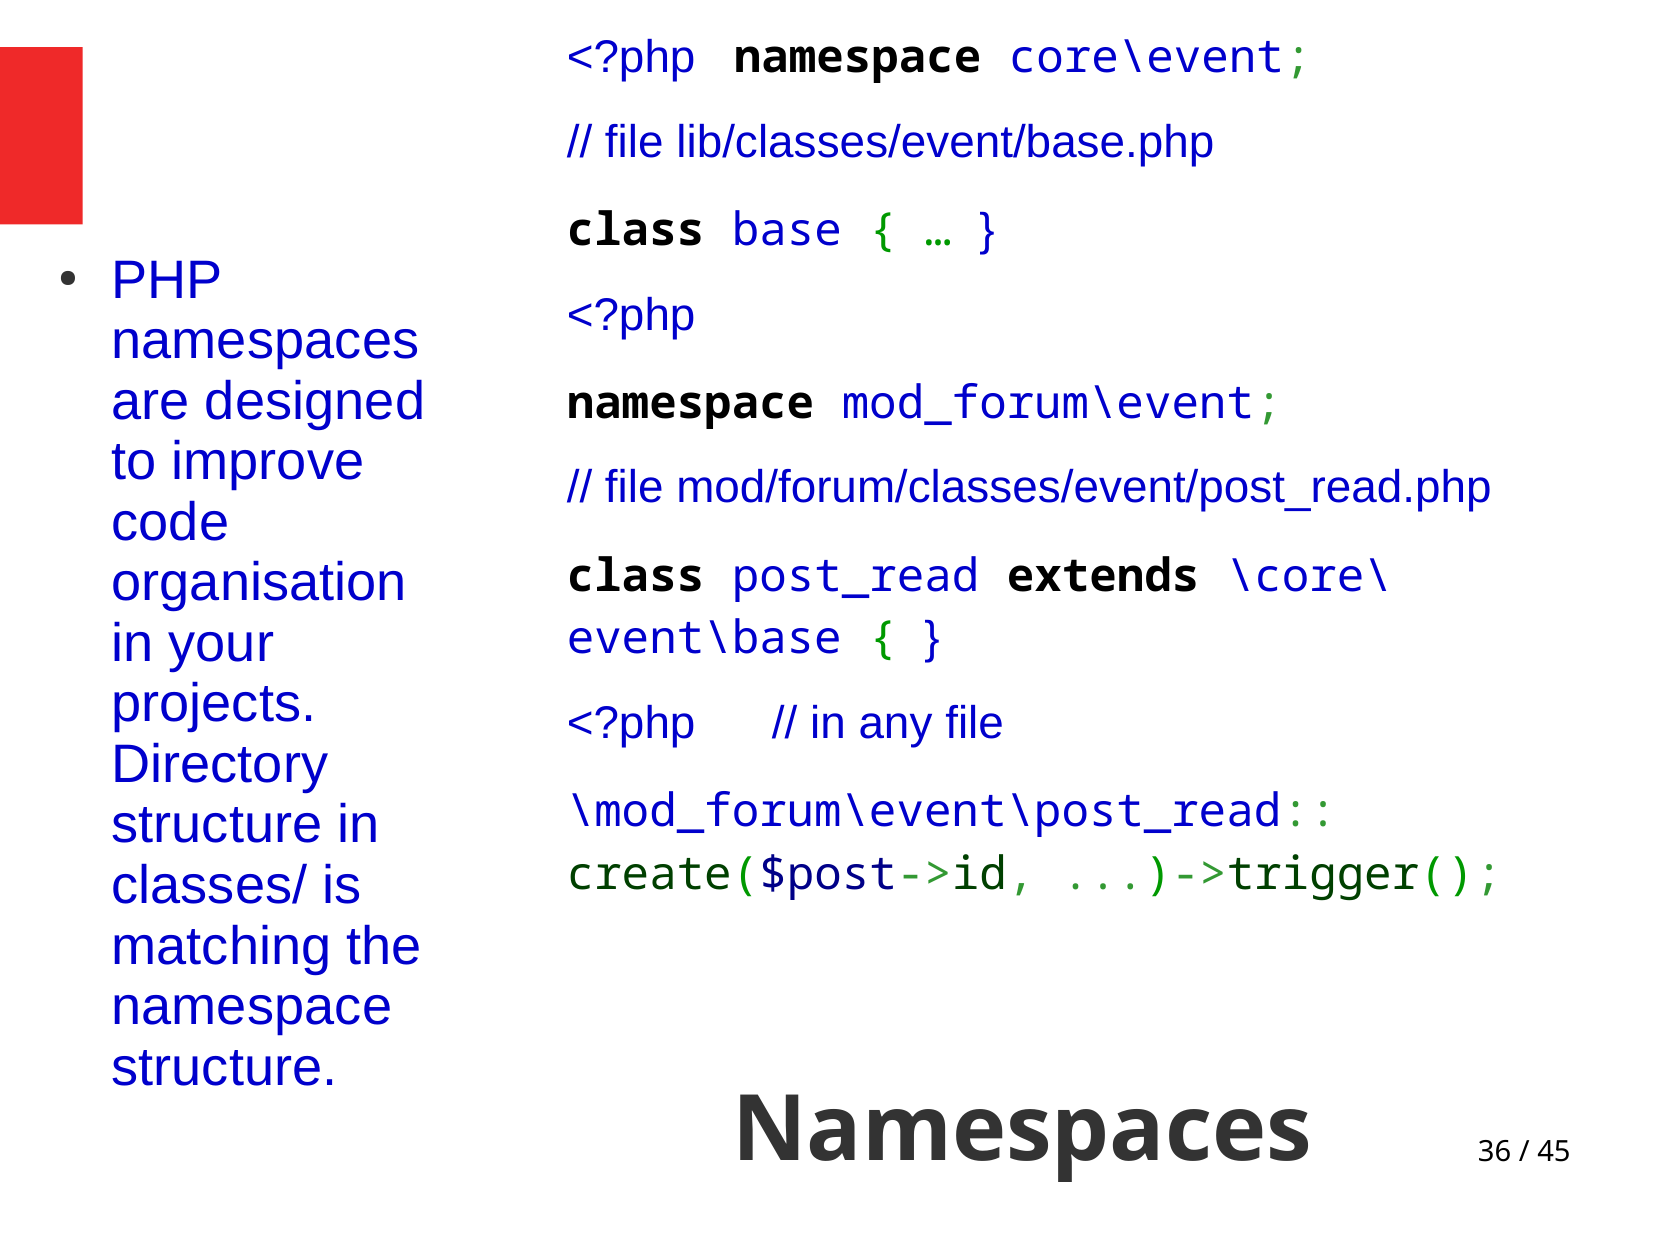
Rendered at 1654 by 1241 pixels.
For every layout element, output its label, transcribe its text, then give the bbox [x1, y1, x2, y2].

list PHP namespaces are designed to improve code organisation in your projects. Directory structure in classes/ is matching the namespace structure. [40, 249, 449, 1004]
list <?php namespace core\event; // file lib/classes/event/base.php class base { … } <?php namespace mod_forum\event; // file mod/forum/classes/event/post_read.php class post_read extends \core\event\base { } <?php // in any file \mod_forum\event\post_read:: create($post->id, ...)->trigger(); [566, 23, 1536, 1229]
title Namespaces [1536, 1021, 1654, 1229]
